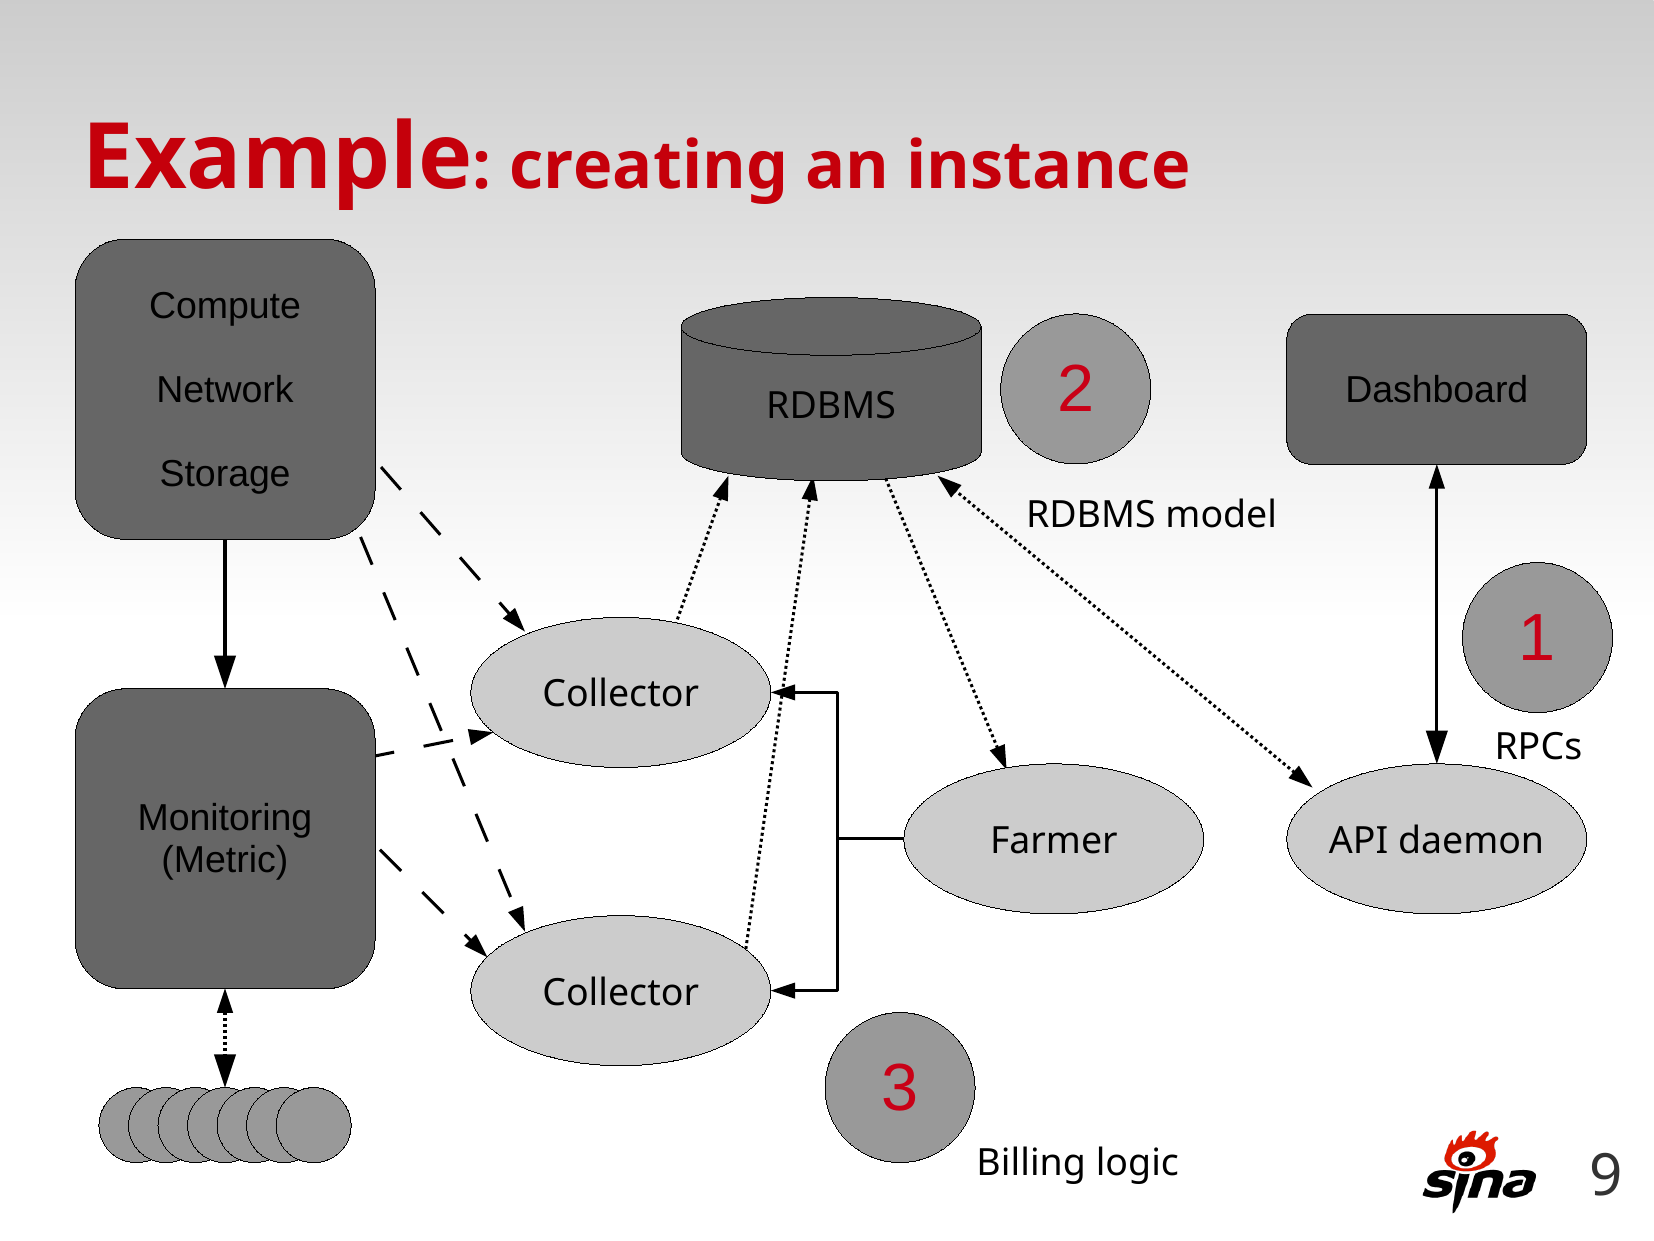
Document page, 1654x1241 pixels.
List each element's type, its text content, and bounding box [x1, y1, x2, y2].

text_box 3 [825, 1012, 976, 1163]
text_box Monitoring (Metric) [75, 688, 376, 989]
text_box Billing logic [903, 1128, 1253, 1186]
text_box RPCs [1363, 712, 1654, 770]
text_box Farmer [903, 763, 1204, 914]
text_box [98, 1087, 352, 1163]
text_box Compute Network Storage [75, 239, 376, 540]
text_box Collector [470, 617, 771, 768]
text_box 2 [1000, 313, 1151, 464]
text_box API daemon [1286, 770, 1587, 914]
text_box RDBMS model [977, 479, 1327, 537]
title Example: creating an instance [82, 49, 1571, 257]
text_box 1 [1462, 562, 1613, 712]
text_box RDBMS [681, 297, 982, 481]
picture [1394, 1087, 1564, 1241]
text_box Dashboard [1286, 314, 1587, 465]
text_box Collector [470, 915, 771, 1066]
